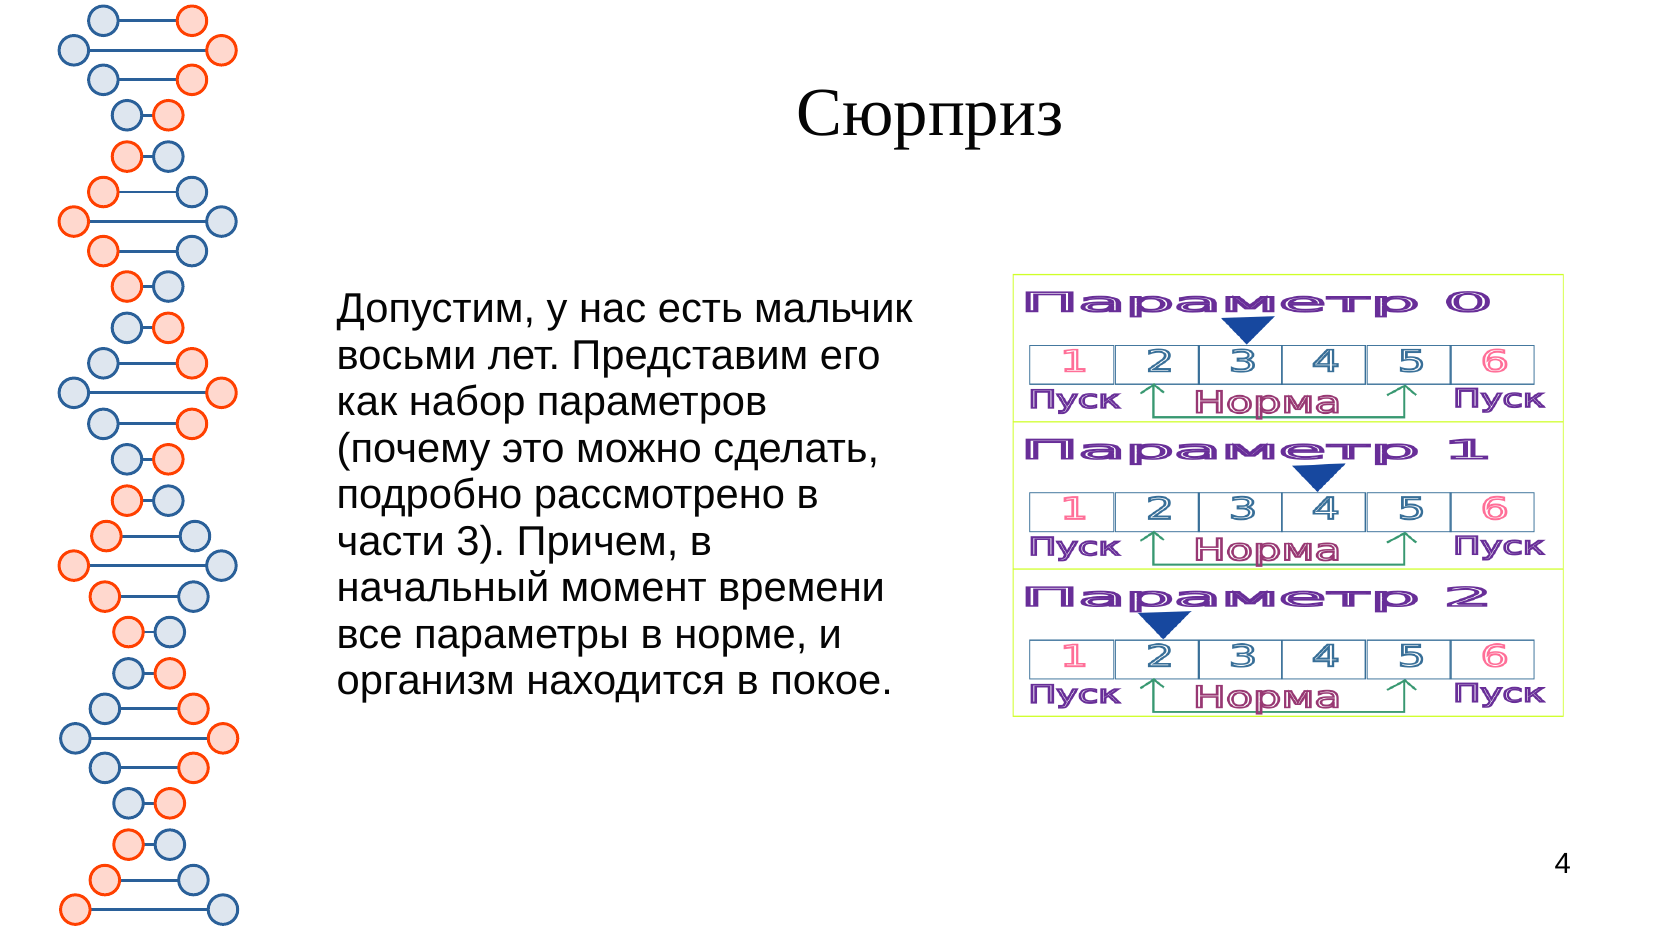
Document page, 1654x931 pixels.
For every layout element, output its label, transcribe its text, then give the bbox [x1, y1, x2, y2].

title Сюрприз [265, 35, 1595, 189]
picture [946, 264, 1595, 724]
list Допустим, у нас есть мальчик восьми лет. Представим его как набор параметров (почему это можно сделать, подробно рассмотрено в части 3). Причем, в начальный момент времени все параметры в норме, и организм находится в покое. [265, 224, 915, 764]
